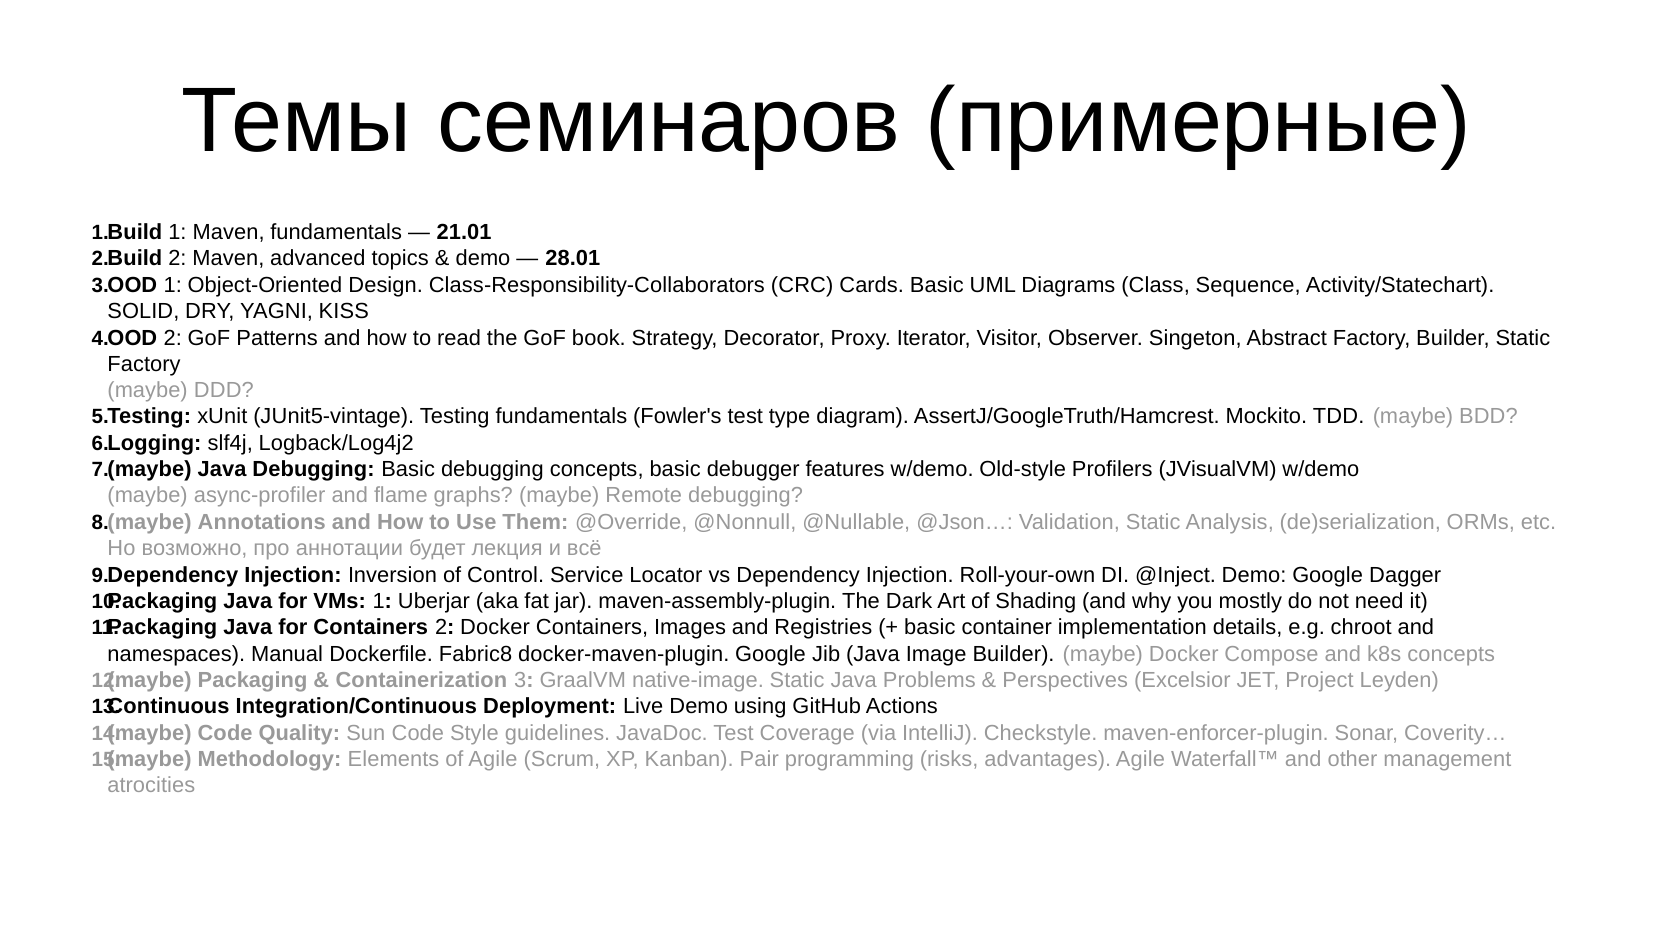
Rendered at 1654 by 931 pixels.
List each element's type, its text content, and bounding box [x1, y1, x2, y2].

text_box Темы семинаров (примерные) [82, 37, 1571, 193]
text_box Build 1: Maven, fundamentals — 21.01 Build 2: Maven, advanced topics & demo — 28.01 OOD 1: Object-Oriented Design. Class-Responsibility-Collaborators (CRC) Cards. Basic UML Diagrams (Class, Sequence, Activity/Statechart). SOLID, DRY, YAGNI, KISS OOD 2: GoF Patterns and how to read the GoF book. Strategy, Decorator, Proxy. Iterator, Visitor, Observer. Singeton, Abstract Factory, Builder, Static Factory (maybe) DDD? Testing: xUnit (JUnit5-vintage). Testing fundamentals (Fowler's test type diagram). AssertJ/GoogleTruth/Hamcrest. Mockito. TDD. (maybe) BDD? Logging: slf4j, Logback/Log4j2 (maybe) Java Debugging: Basic debugging concepts, basic debugger features w/demo. Old-style Profilers (JVisualVM) w/demo (maybe) async-profiler and flame graphs? (maybe) Remote debugging? (maybe) Annotations and How to Use Them: @Override, @Nonnull, @Nullable, @Json…: Validation, Static Analysis, (de)serialization, ORMs, etc. Но возможно, про аннотации будет лекция и всё Dependency Injection: Inversion of Control. Service Locator vs Dependency Injection. Roll-your-own DI. @Inject. Demo: Google Dagger Packaging Java for VMs: 1: Uberjar (aka fat jar). maven-assembly-plugin. The Dark Art of Shading (and why you mostly do not need it) Packaging Java for Containers 2: Docker Containers, Images and Registries (+ basic container implementation details, e.g. chroot and namespaces). Manual Dockerfile. Fabric8 docker-maven-plugin. Google Jib (Java Image Builder). (maybe) Docker Compose and k8s concepts (maybe) Packaging & Containerization 3: GraalVM native-image. Static Java Problems & Perspectives (Excelsior JET, Project Leyden) Continuous Integration/Continuous Deployment: Live Demo using GitHub Actions (maybe) Code Quality: Sun Code Style guidelines. JavaDoc. Test Coverage (via IntelliJ). Checkstyle. maven-enforcer-plugin. Sonar, Coverity… (maybe) Methodology: Elements of Agile (Scrum, XP, Kanban). Pair programming (risks, advantages). Agile Waterfall™ and other management atrocities [82, 217, 1571, 839]
